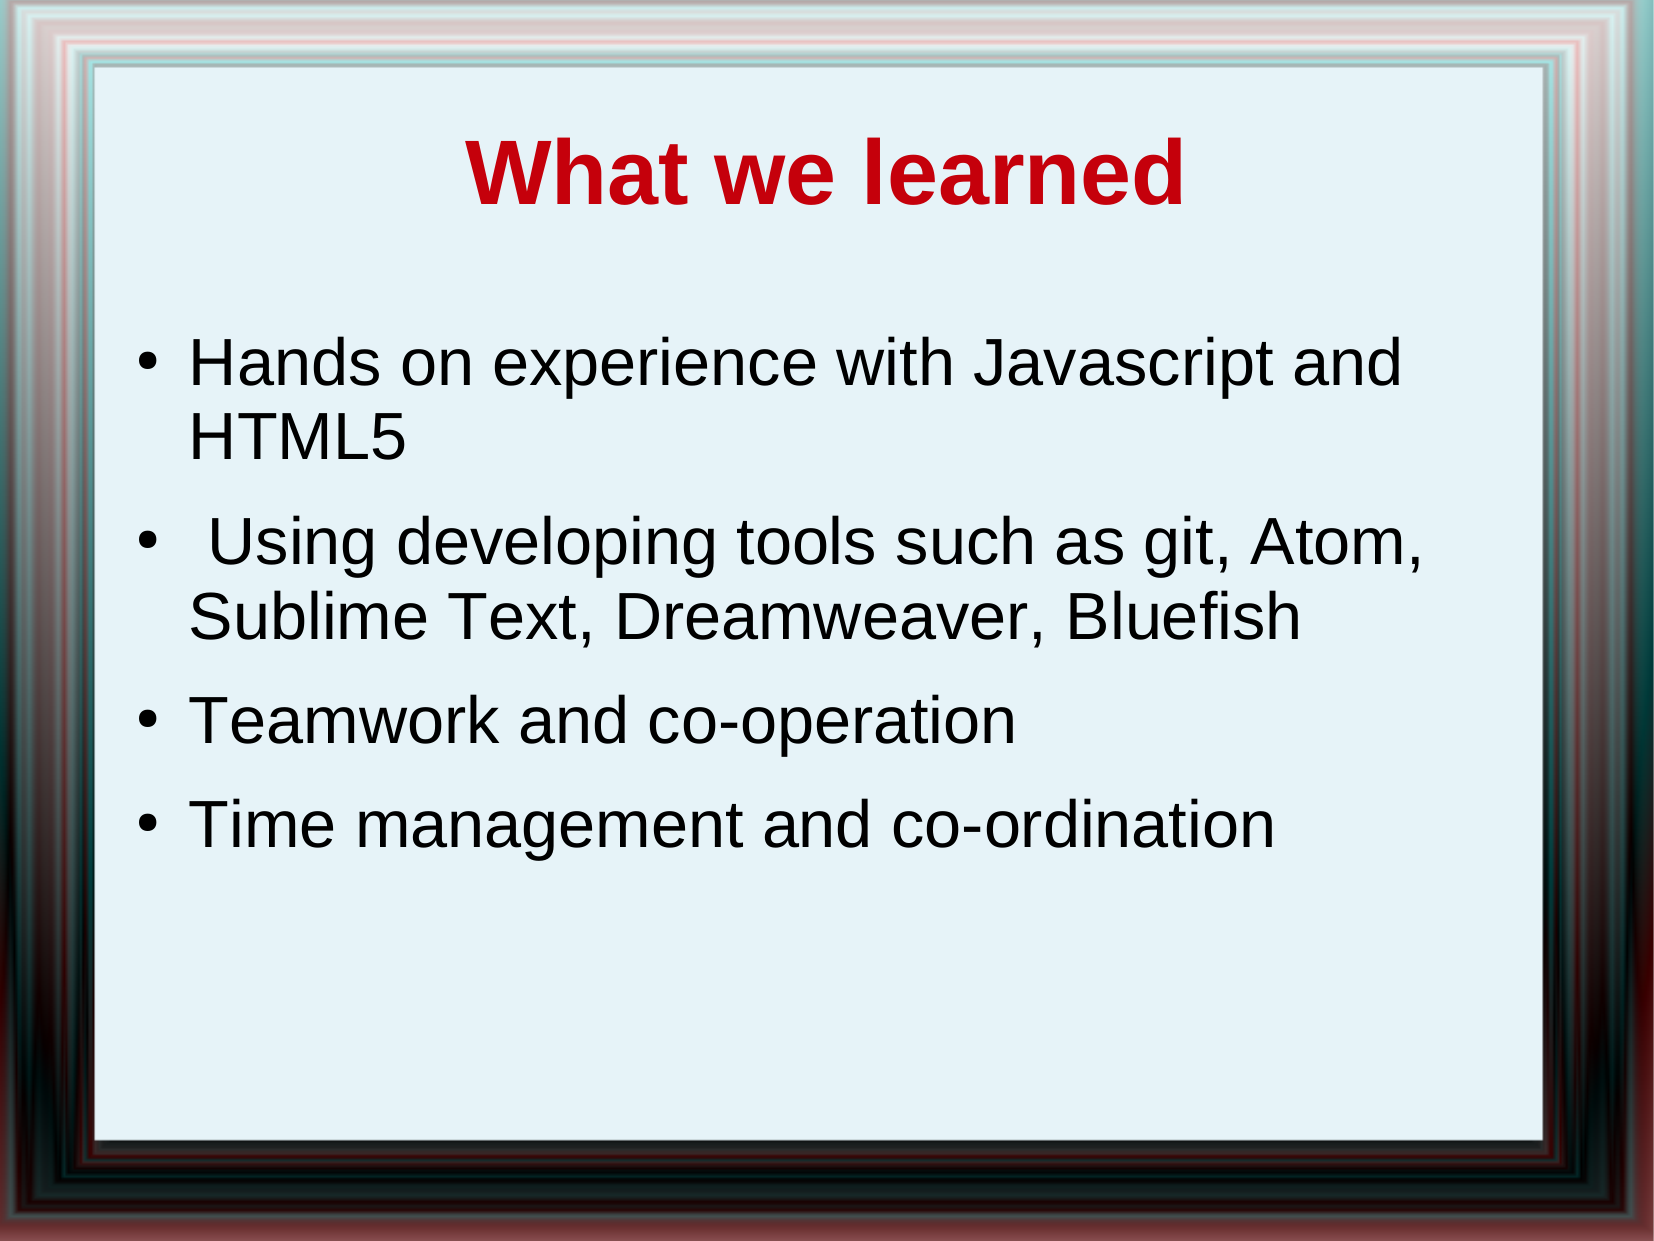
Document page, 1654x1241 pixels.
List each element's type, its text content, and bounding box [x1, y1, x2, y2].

title What we learned [118, 88, 1536, 257]
list Hands on experience with Javascript and HTML5 Using developing tools such as git, Atom, Sublime Text, Dreamweaver, Bluefish Teamwork and co-operation Time management and co-ordination [118, 324, 1506, 945]
picture [0, 0, 1654, 1241]
